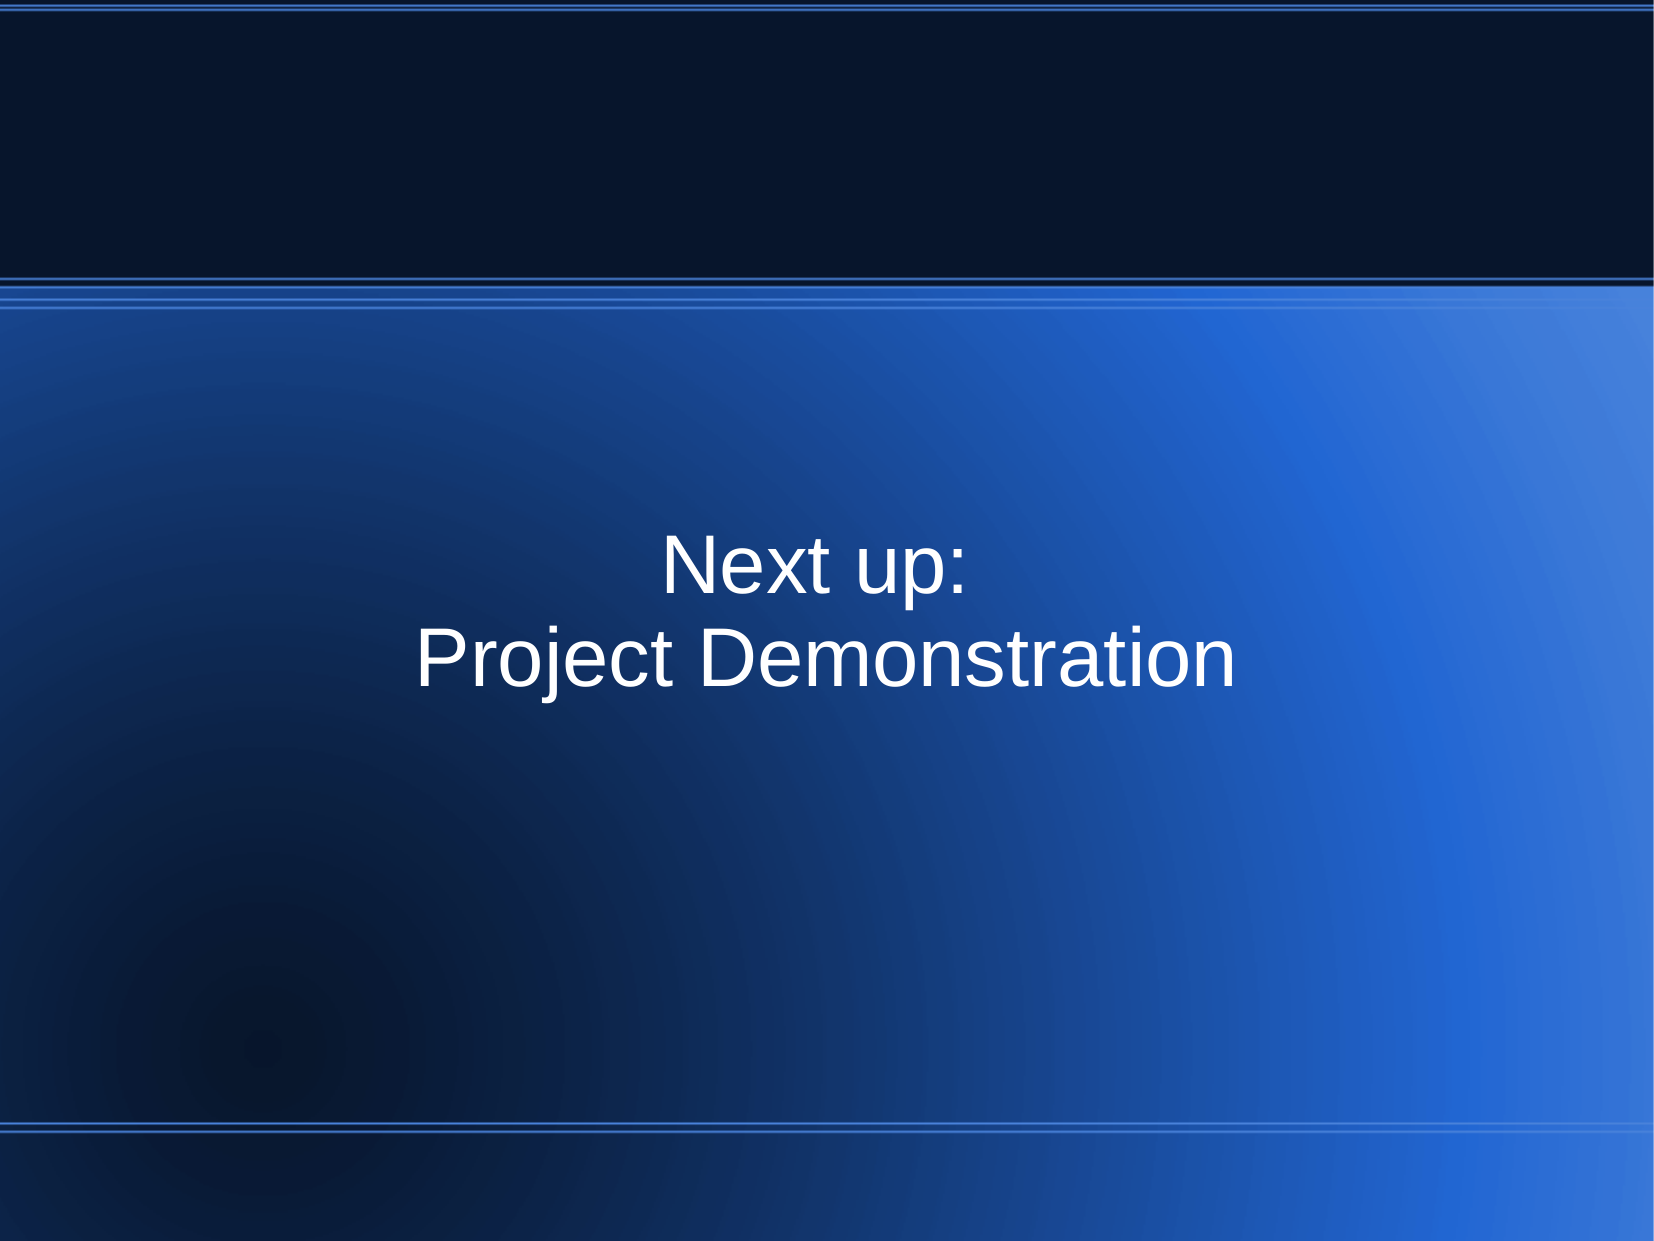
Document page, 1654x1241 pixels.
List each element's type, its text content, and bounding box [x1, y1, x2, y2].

picture [0, 0, 1654, 1241]
subtitle Next up: Project Demonstration [82, 56, 1571, 1167]
